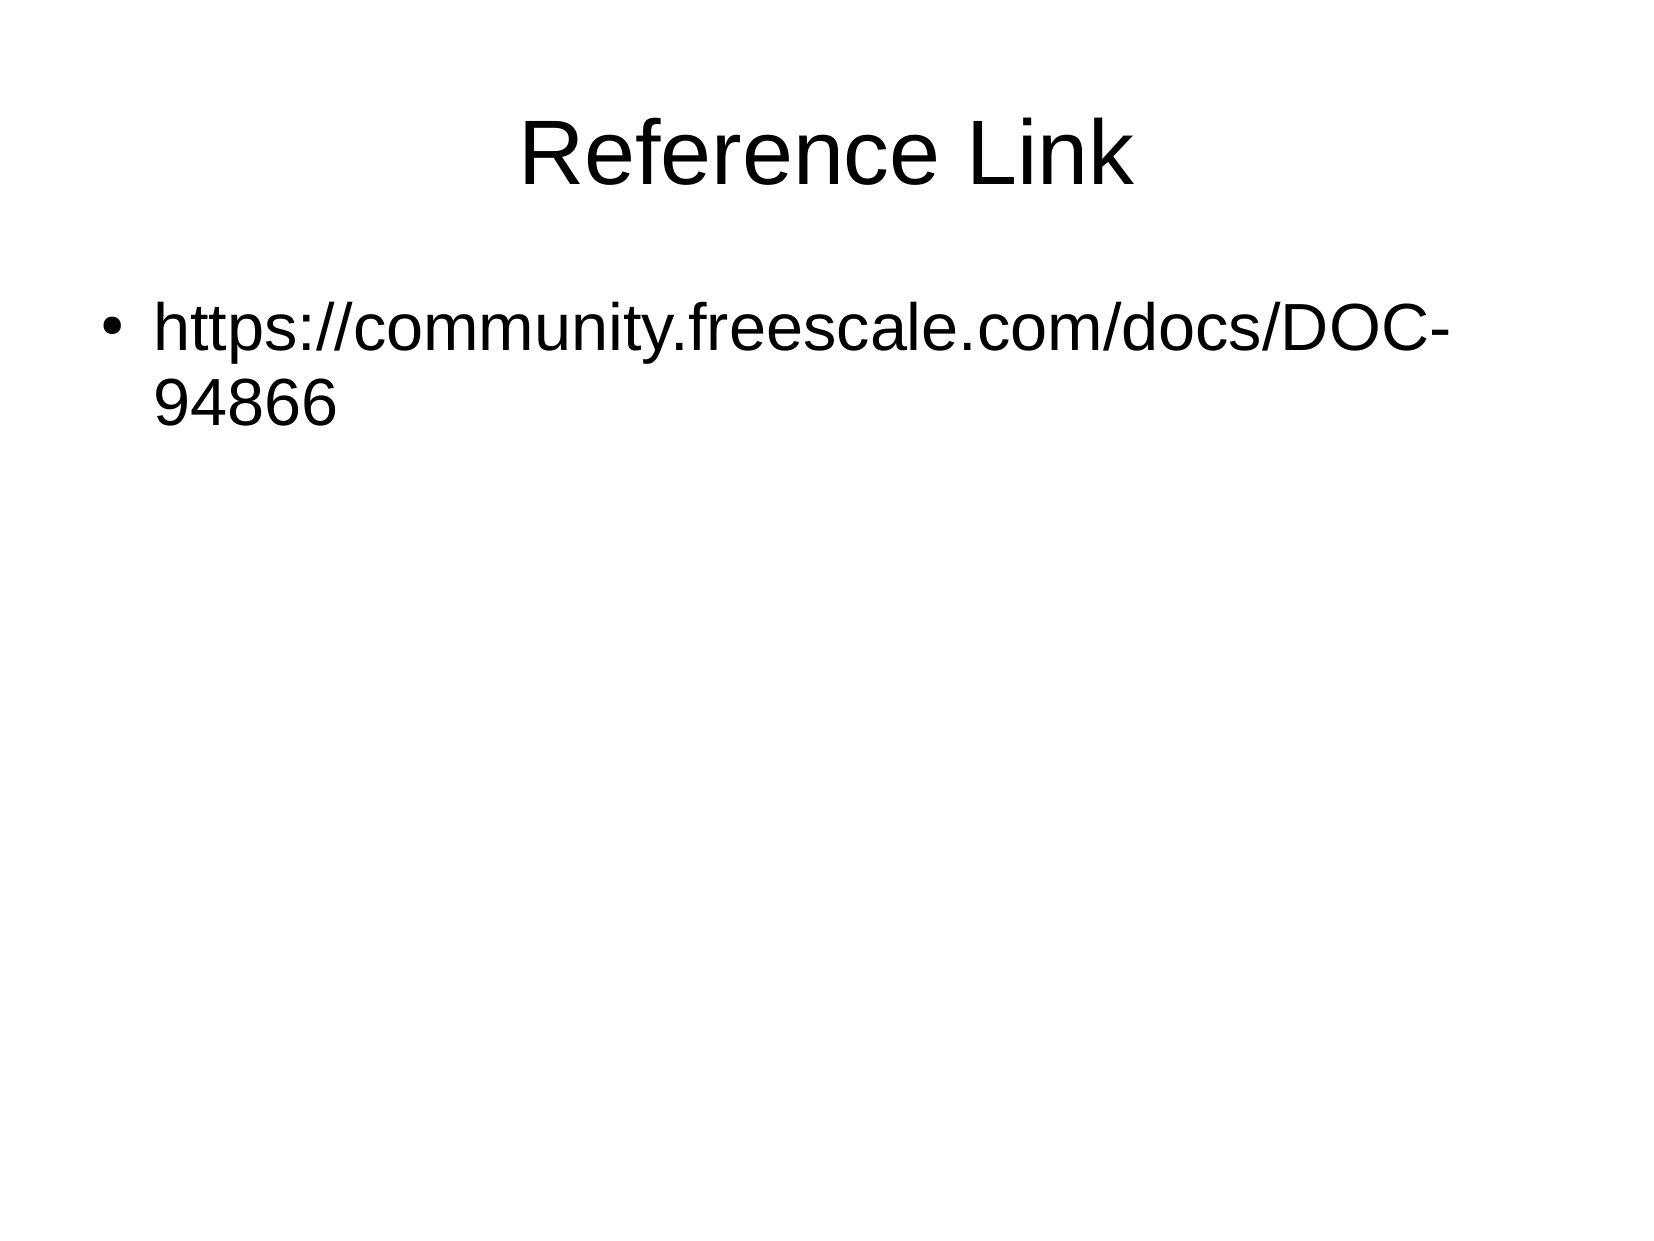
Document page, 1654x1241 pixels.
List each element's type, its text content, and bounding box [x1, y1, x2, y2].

list https://community.freescale.com/docs/DOC-94866 [82, 290, 1538, 1010]
title Reference Link [82, 49, 1571, 257]
